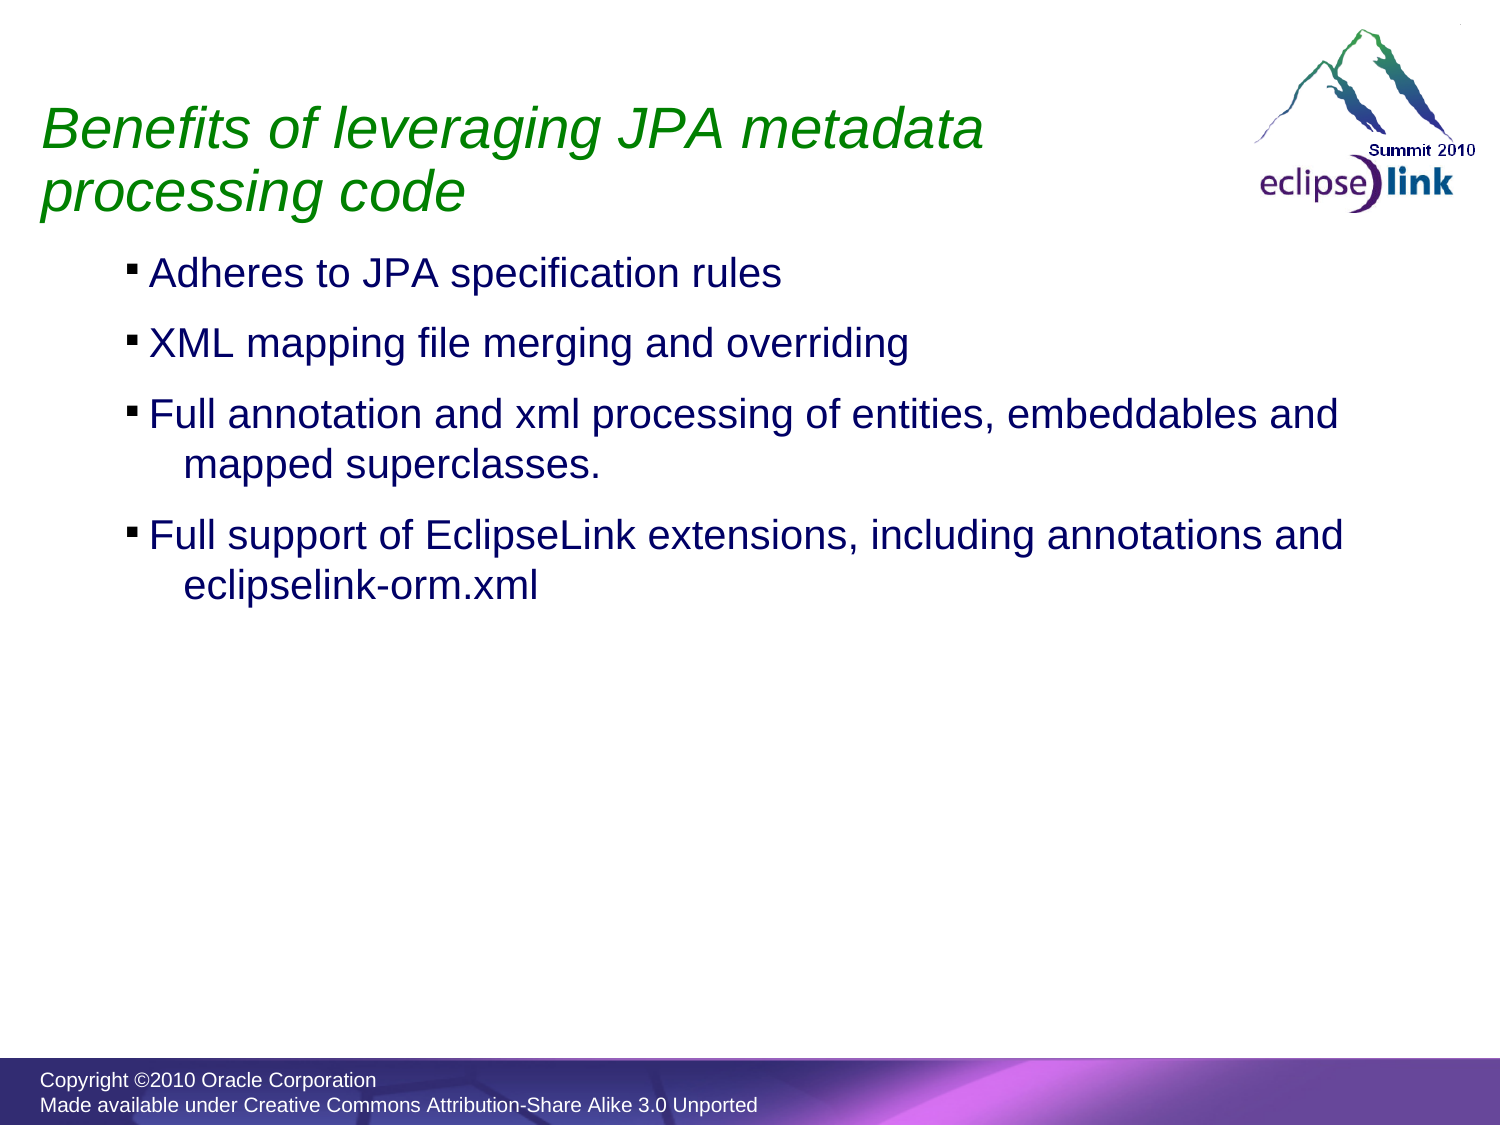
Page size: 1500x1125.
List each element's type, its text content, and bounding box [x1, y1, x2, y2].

picture [0, 1058, 1500, 1125]
title Benefits of leveraging JPA metadata processing code [26, 90, 1223, 232]
list Adheres to JPA specification rules XML mapping file merging and overriding Full annotation and xml processing of entities, embeddables and mapped superclasses. Full support of EclipseLink extensions, including annotations and eclipselink-orm.xml [112, 237, 1388, 1021]
picture [1250, 24, 1478, 215]
